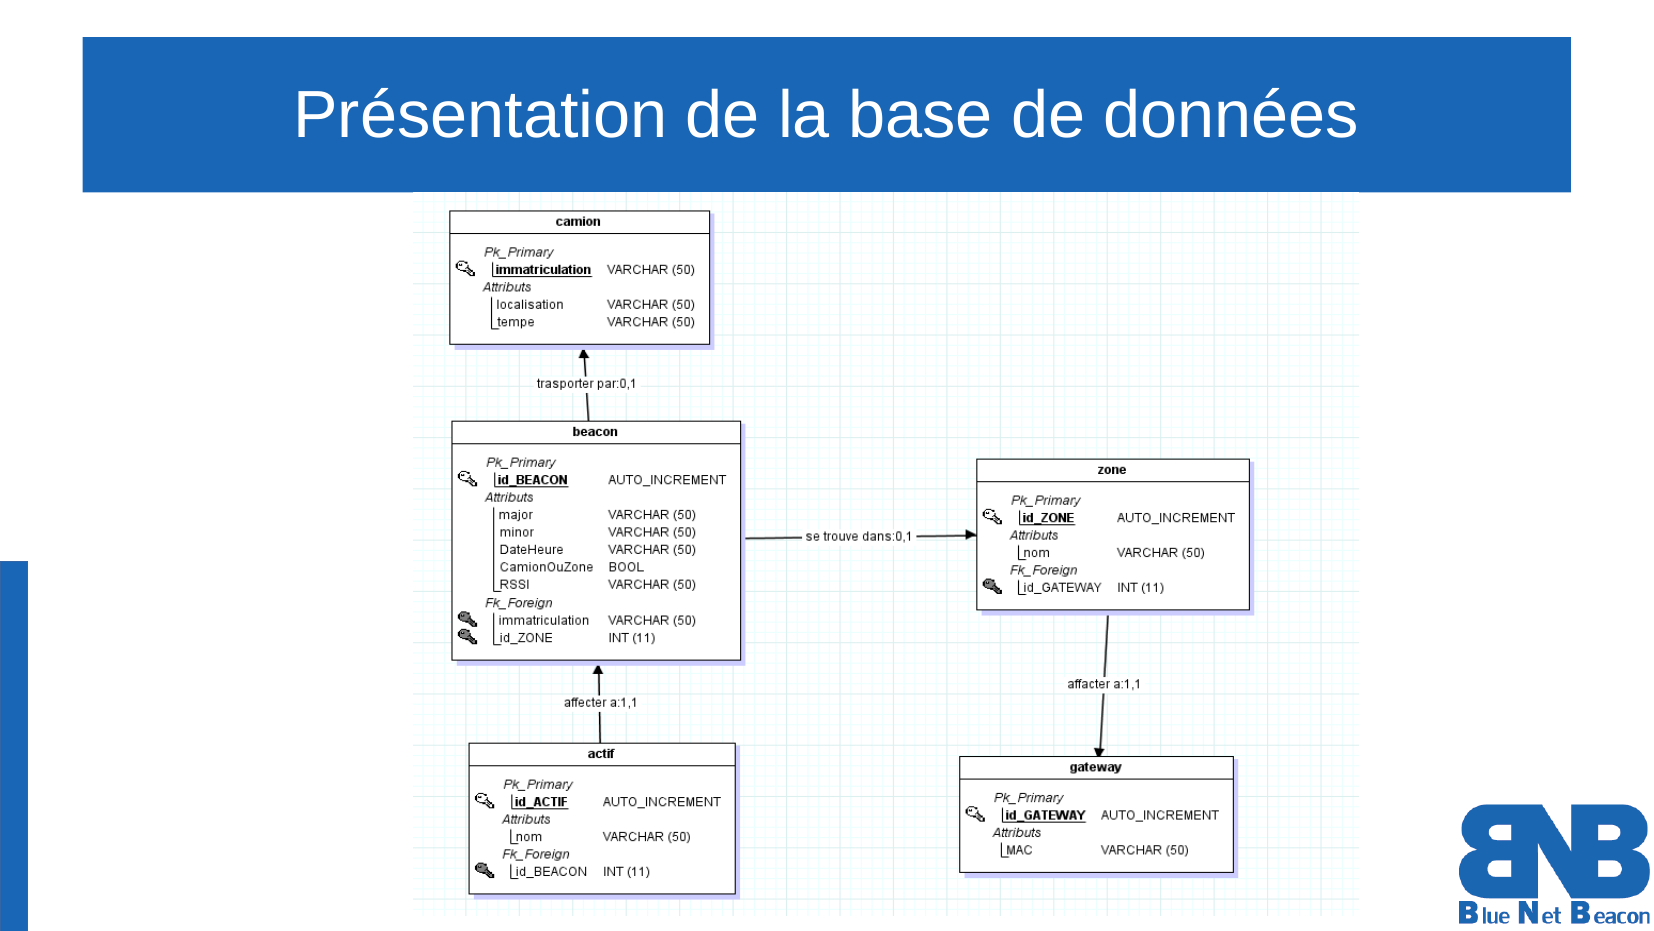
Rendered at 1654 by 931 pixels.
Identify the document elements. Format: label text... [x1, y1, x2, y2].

text_box [0, 561, 28, 931]
picture [413, 192, 1359, 916]
title Présentation de la base de données [82, 37, 1571, 193]
picture [1459, 797, 1650, 930]
